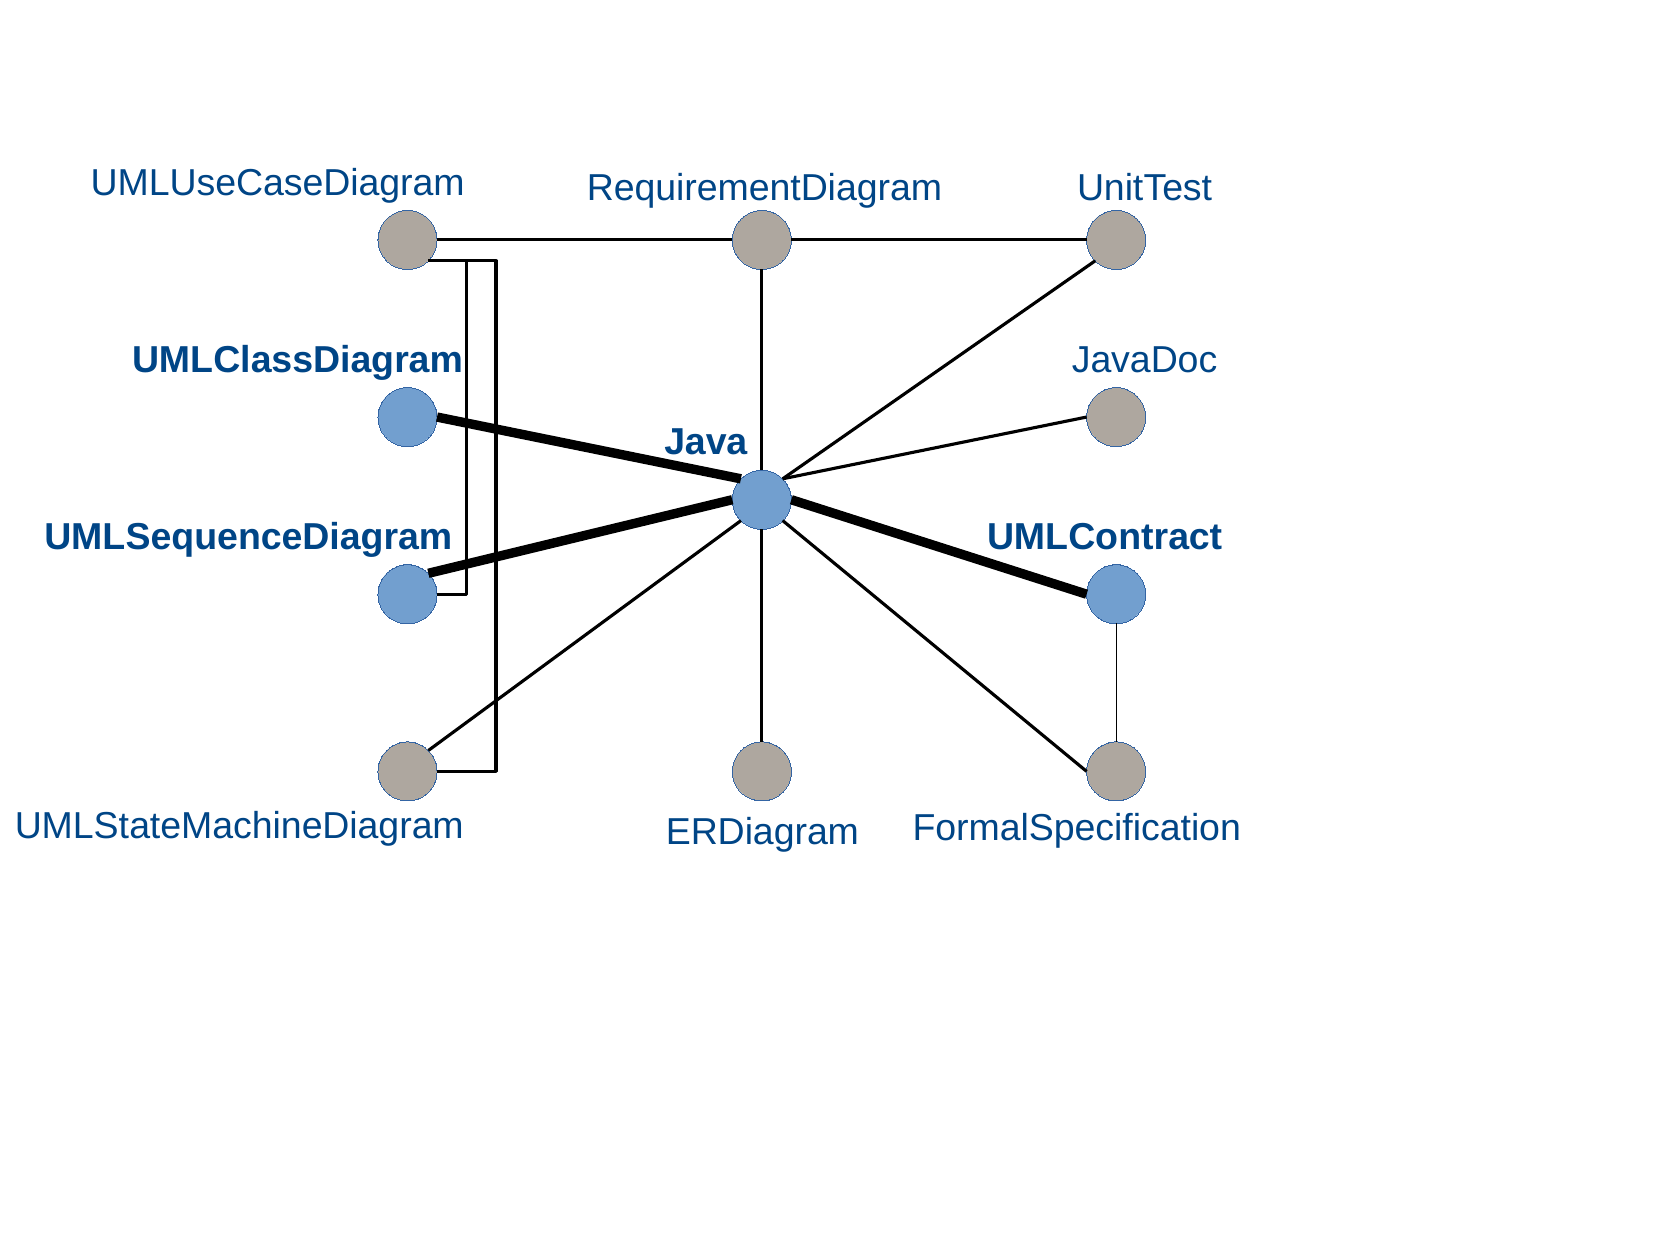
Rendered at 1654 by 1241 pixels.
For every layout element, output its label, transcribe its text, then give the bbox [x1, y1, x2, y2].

text_box [377, 388, 437, 447]
text_box [377, 565, 437, 624]
text_box ERDiagram [651, 803, 875, 860]
text_box UnitTest [1062, 159, 1228, 217]
text_box [1086, 741, 1146, 799]
text_box UMLClassDiagram [117, 330, 465, 388]
text_box Java [649, 413, 763, 471]
text_box UMLUseCaseDiagram [75, 153, 480, 211]
text_box JavaDoc [1057, 330, 1235, 388]
text_box [1086, 388, 1146, 447]
text_box [1086, 217, 1146, 270]
text_box [732, 470, 792, 530]
text_box UMLClassDiagram [468, 330, 478, 388]
text_box UMLContract [972, 507, 1238, 565]
text_box [377, 741, 437, 797]
text_box UMLSequenceDiagram [29, 507, 465, 565]
text_box RequirementDiagram [572, 159, 957, 217]
text_box [732, 217, 792, 270]
text_box [377, 211, 437, 270]
text_box FormalSpecification [897, 799, 1297, 857]
text_box [1086, 565, 1146, 624]
text_box UMLStateMachineDiagram [0, 797, 479, 855]
text_box [732, 741, 792, 801]
